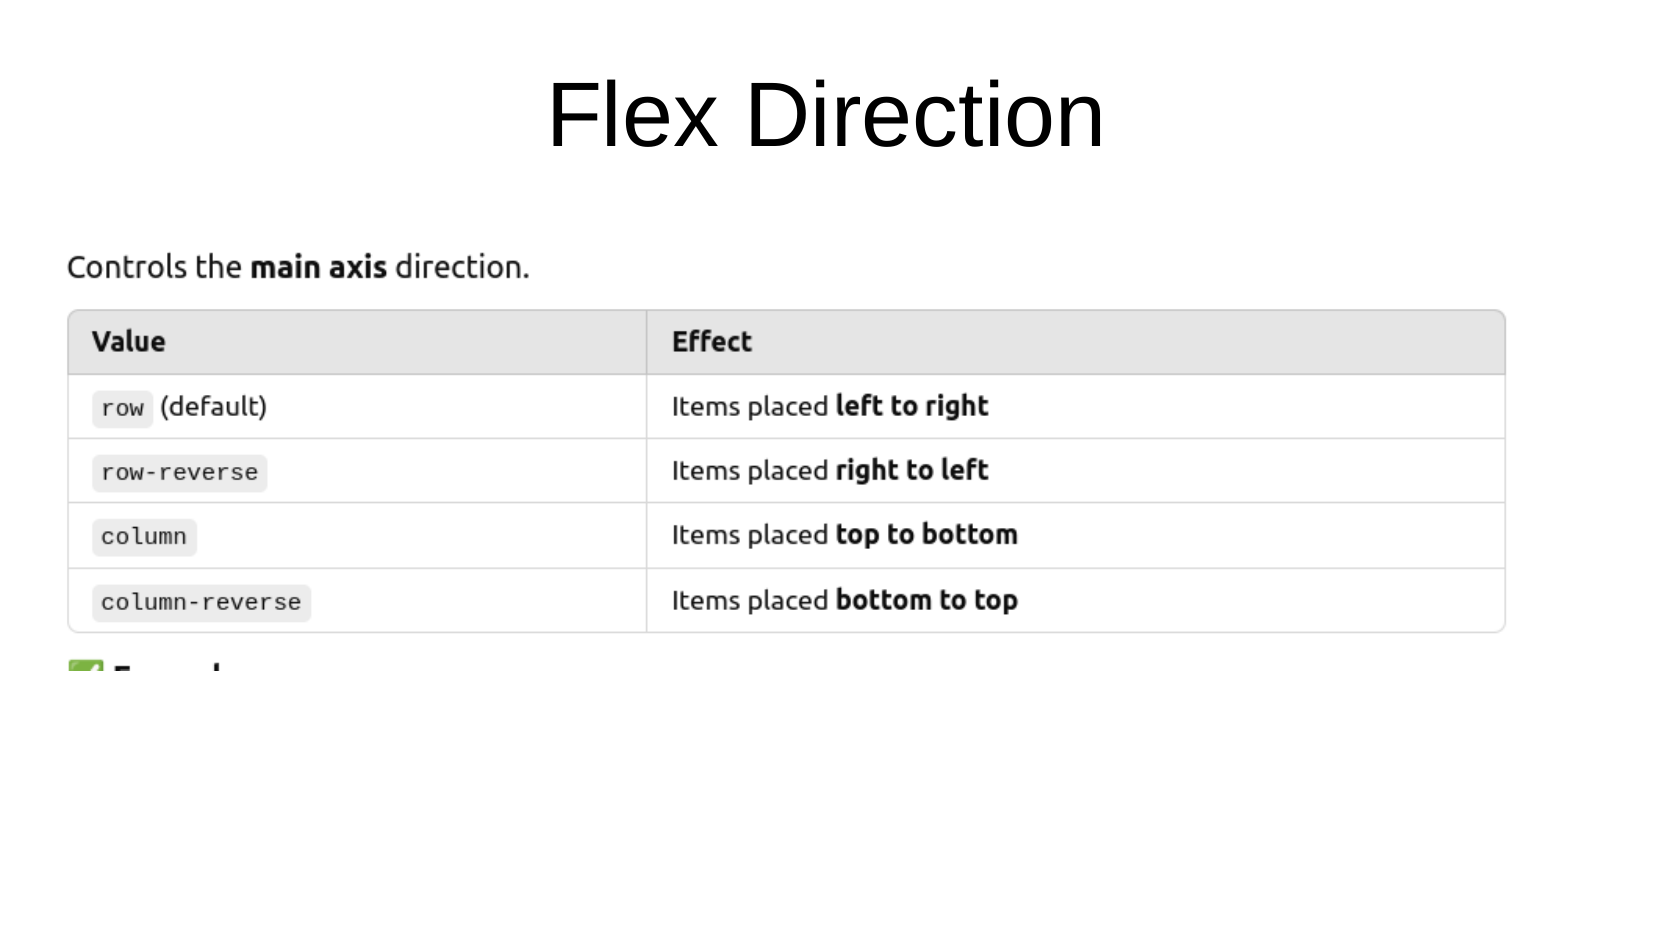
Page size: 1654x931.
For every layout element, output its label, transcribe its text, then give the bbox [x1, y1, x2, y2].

picture [30, 236, 1536, 671]
title Flex Direction [82, 37, 1571, 193]
